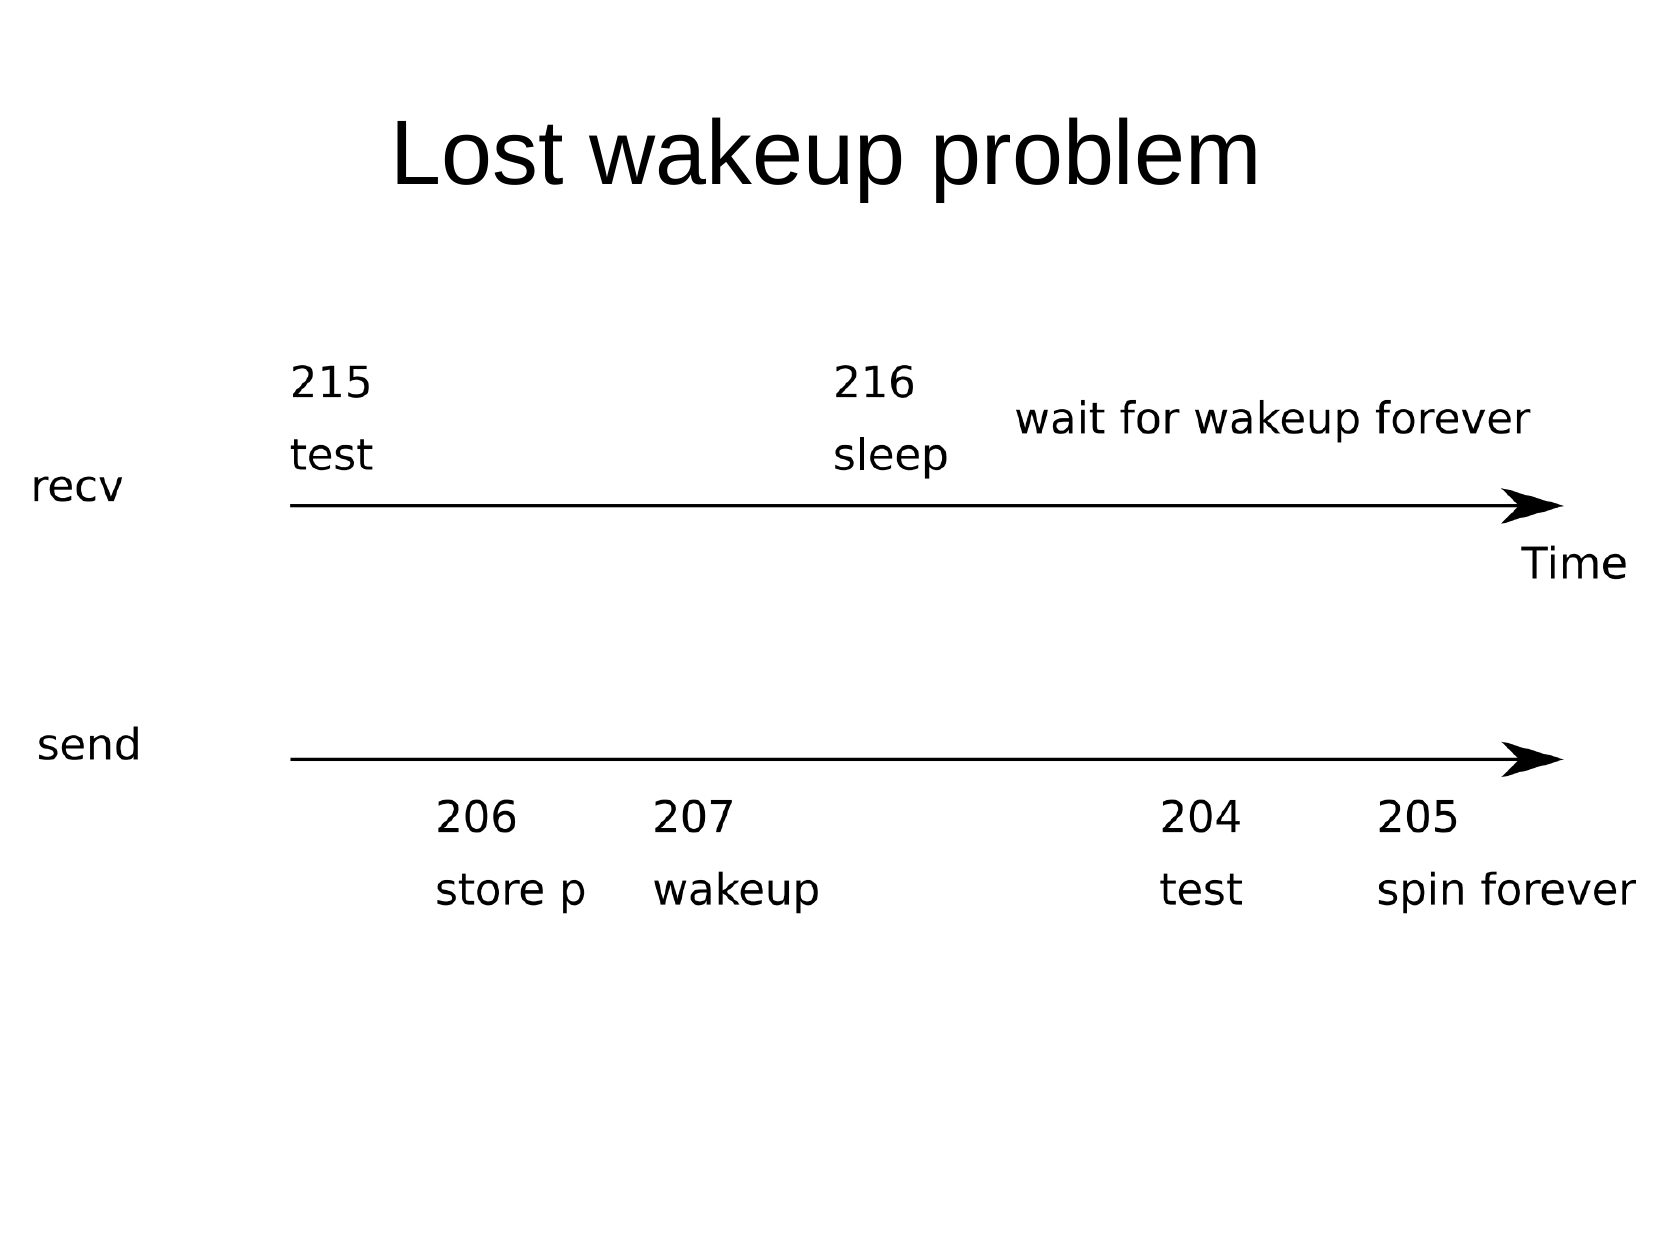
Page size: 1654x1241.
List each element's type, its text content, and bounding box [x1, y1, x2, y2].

picture [4, 321, 1654, 923]
title Lost wakeup problem [82, 49, 1571, 257]
